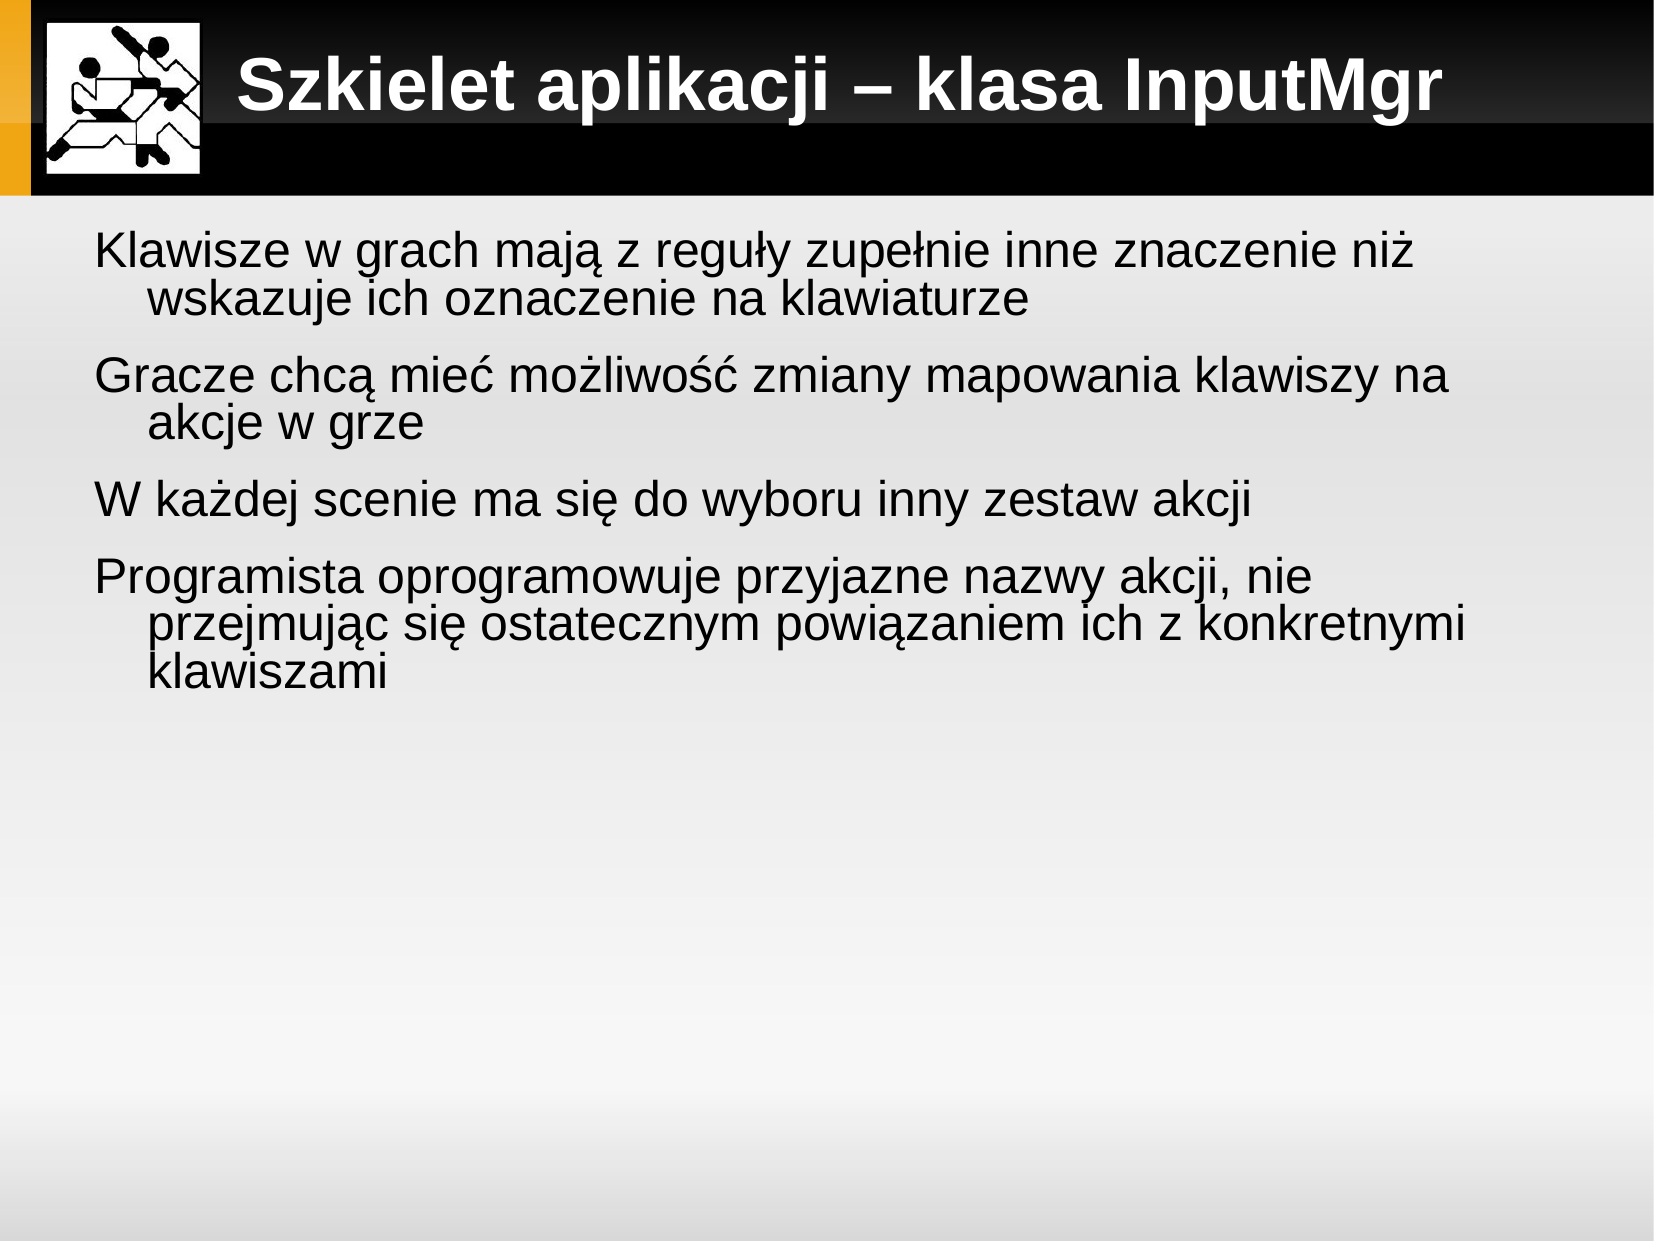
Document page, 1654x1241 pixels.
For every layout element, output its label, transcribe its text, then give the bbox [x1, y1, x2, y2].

picture [0, 0, 1654, 1241]
list Klawisze w grach mają z reguły zupełnie inne znaczenie niż wskazuje ich oznaczenie na klawiaturze Gracze chcą mieć możliwość zmiany mapowania klawiszy na akcje w grze W każdej scenie ma się do wyboru inny zestaw akcji Programista oprogramowuje przyjazne nazwy akcji, nie przejmując się ostatecznym powiązaniem ich z konkretnymi klawiszami [77, 229, 1565, 1211]
title Szkielet aplikacji – klasa InputMgr [236, 0, 1594, 178]
